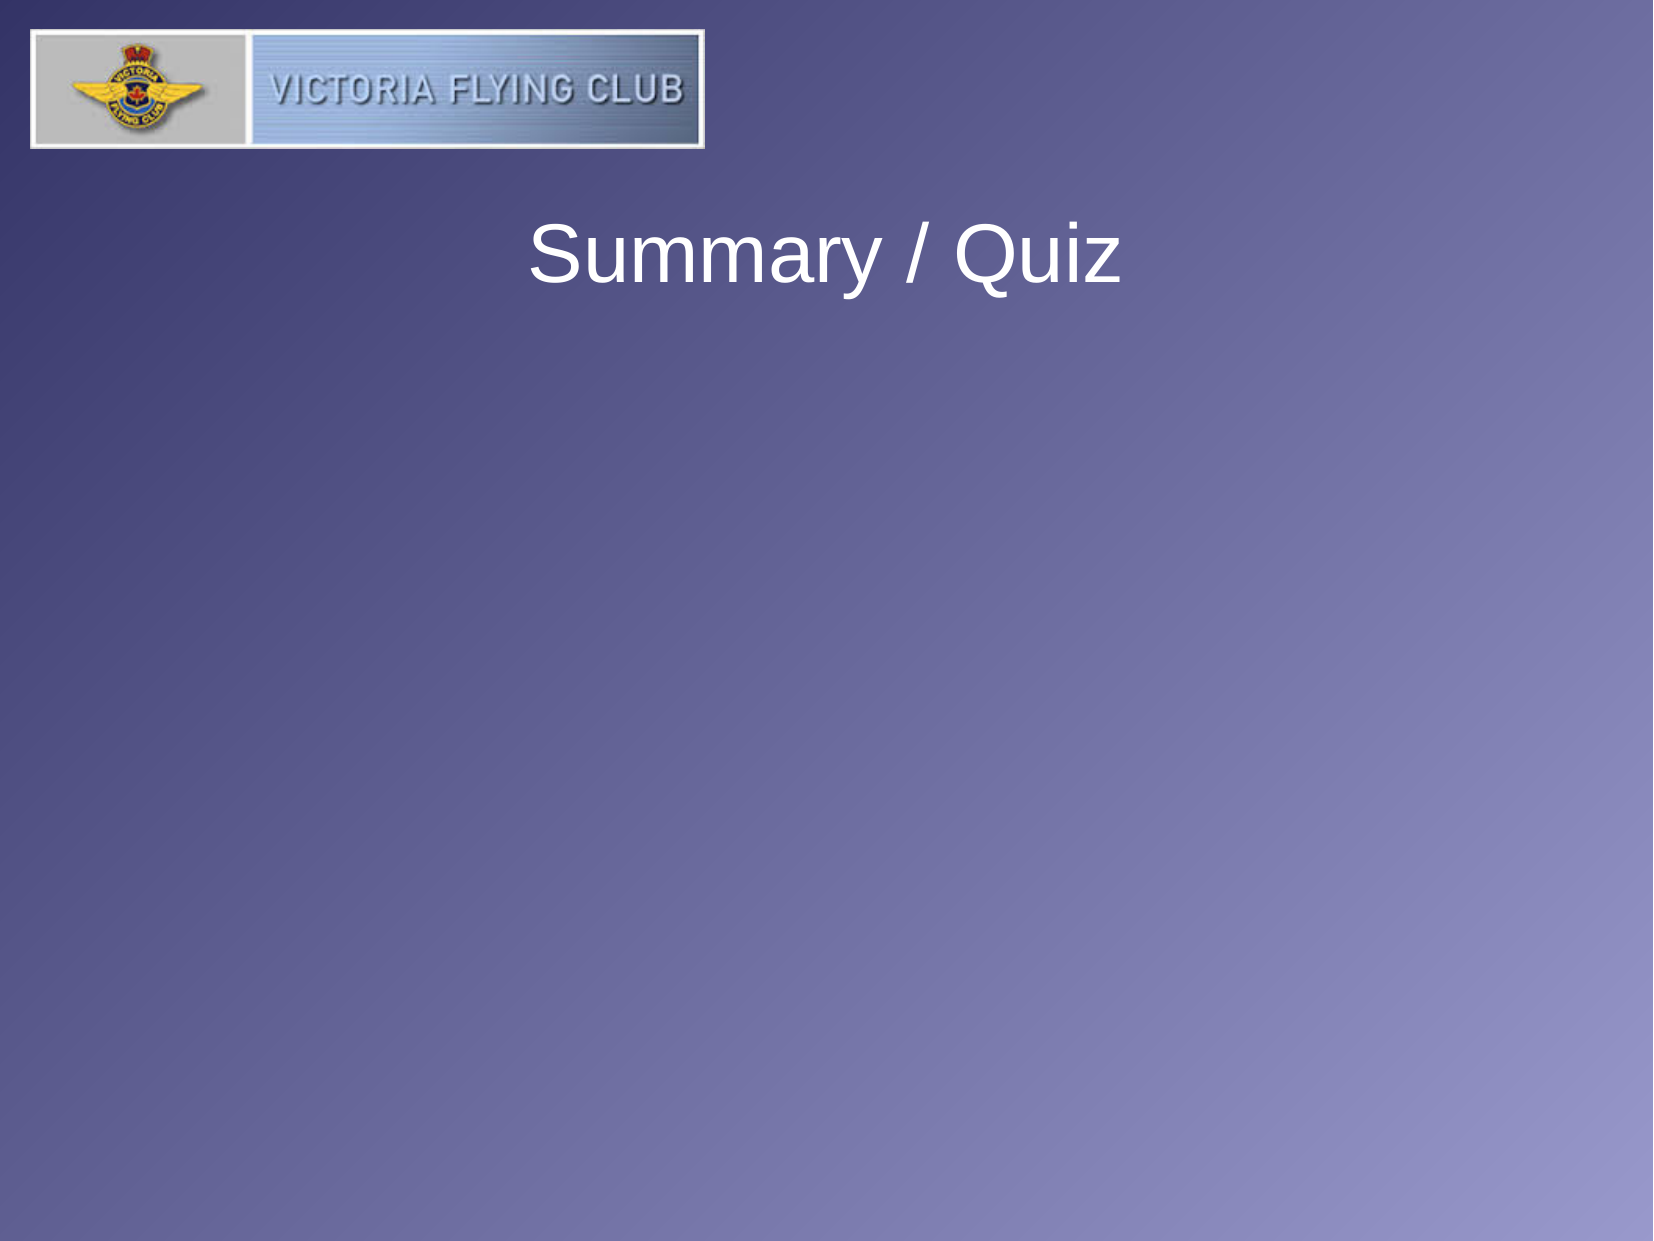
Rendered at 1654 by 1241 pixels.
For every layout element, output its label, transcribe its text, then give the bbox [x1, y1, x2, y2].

title Summary / Quiz [82, 150, 1571, 358]
picture [30, 29, 705, 149]
